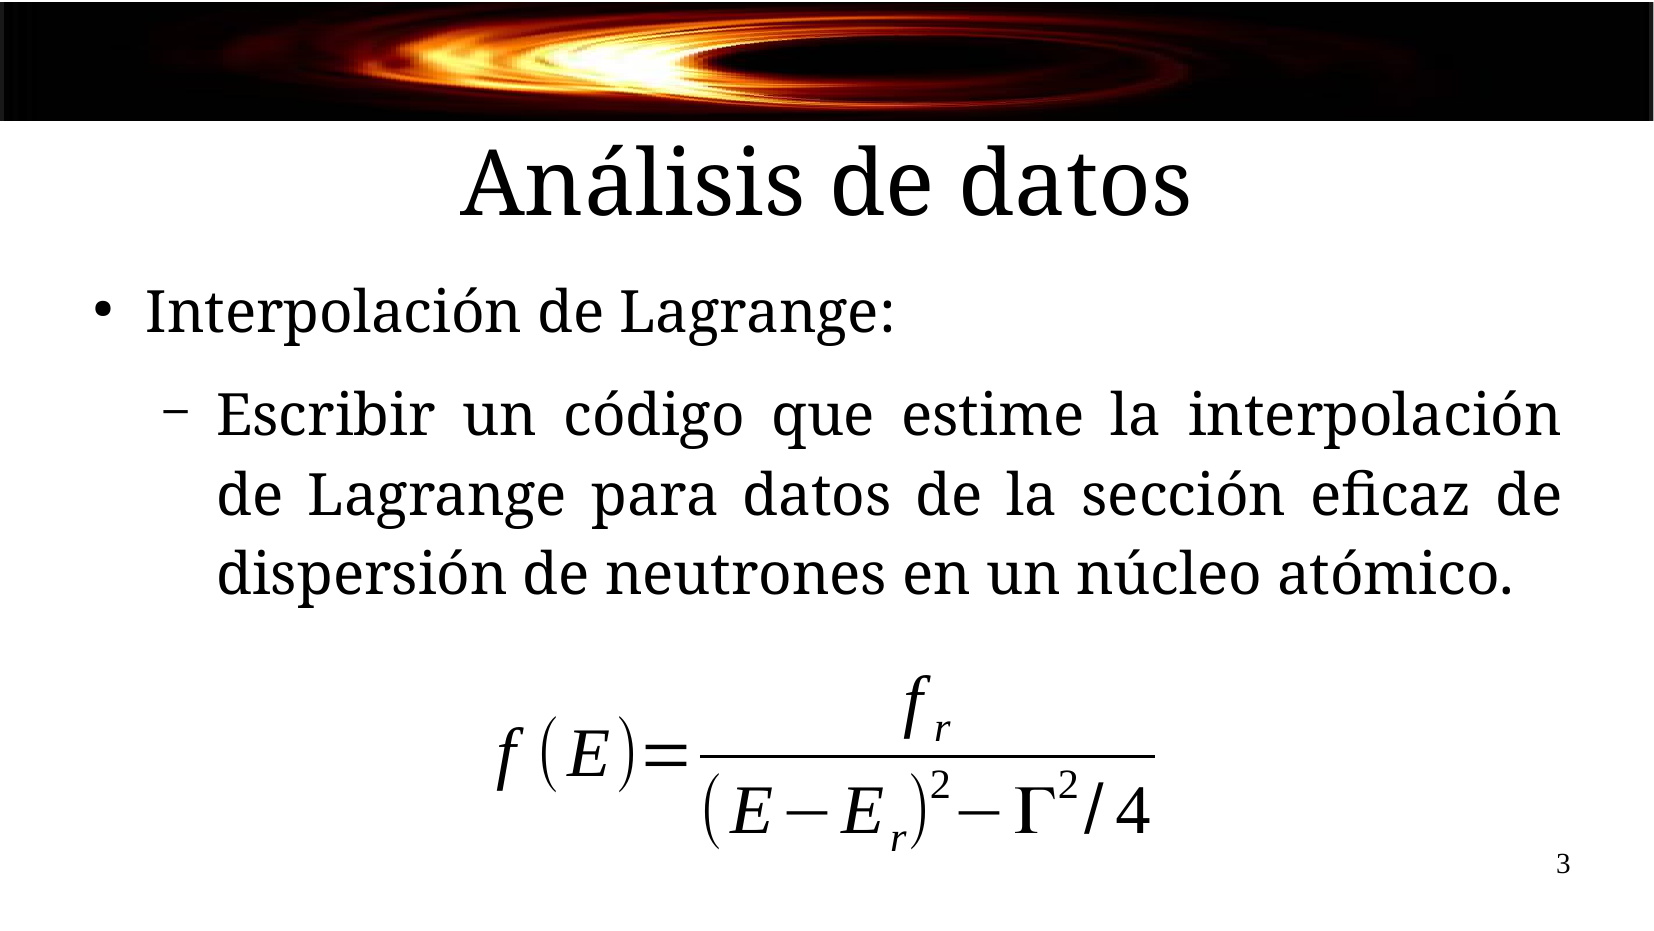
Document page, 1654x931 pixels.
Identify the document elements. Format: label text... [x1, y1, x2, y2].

chart [478, 663, 1175, 859]
list Interpolación de Lagrange: Escribir un código que estime la interpolación de Lagrange para datos de la sección eficaz de dispersión de neutrones en un núcleo atómico. [75, 270, 1564, 811]
title Análisis de datos [82, 121, 1571, 258]
picture [0, 2, 1654, 121]
